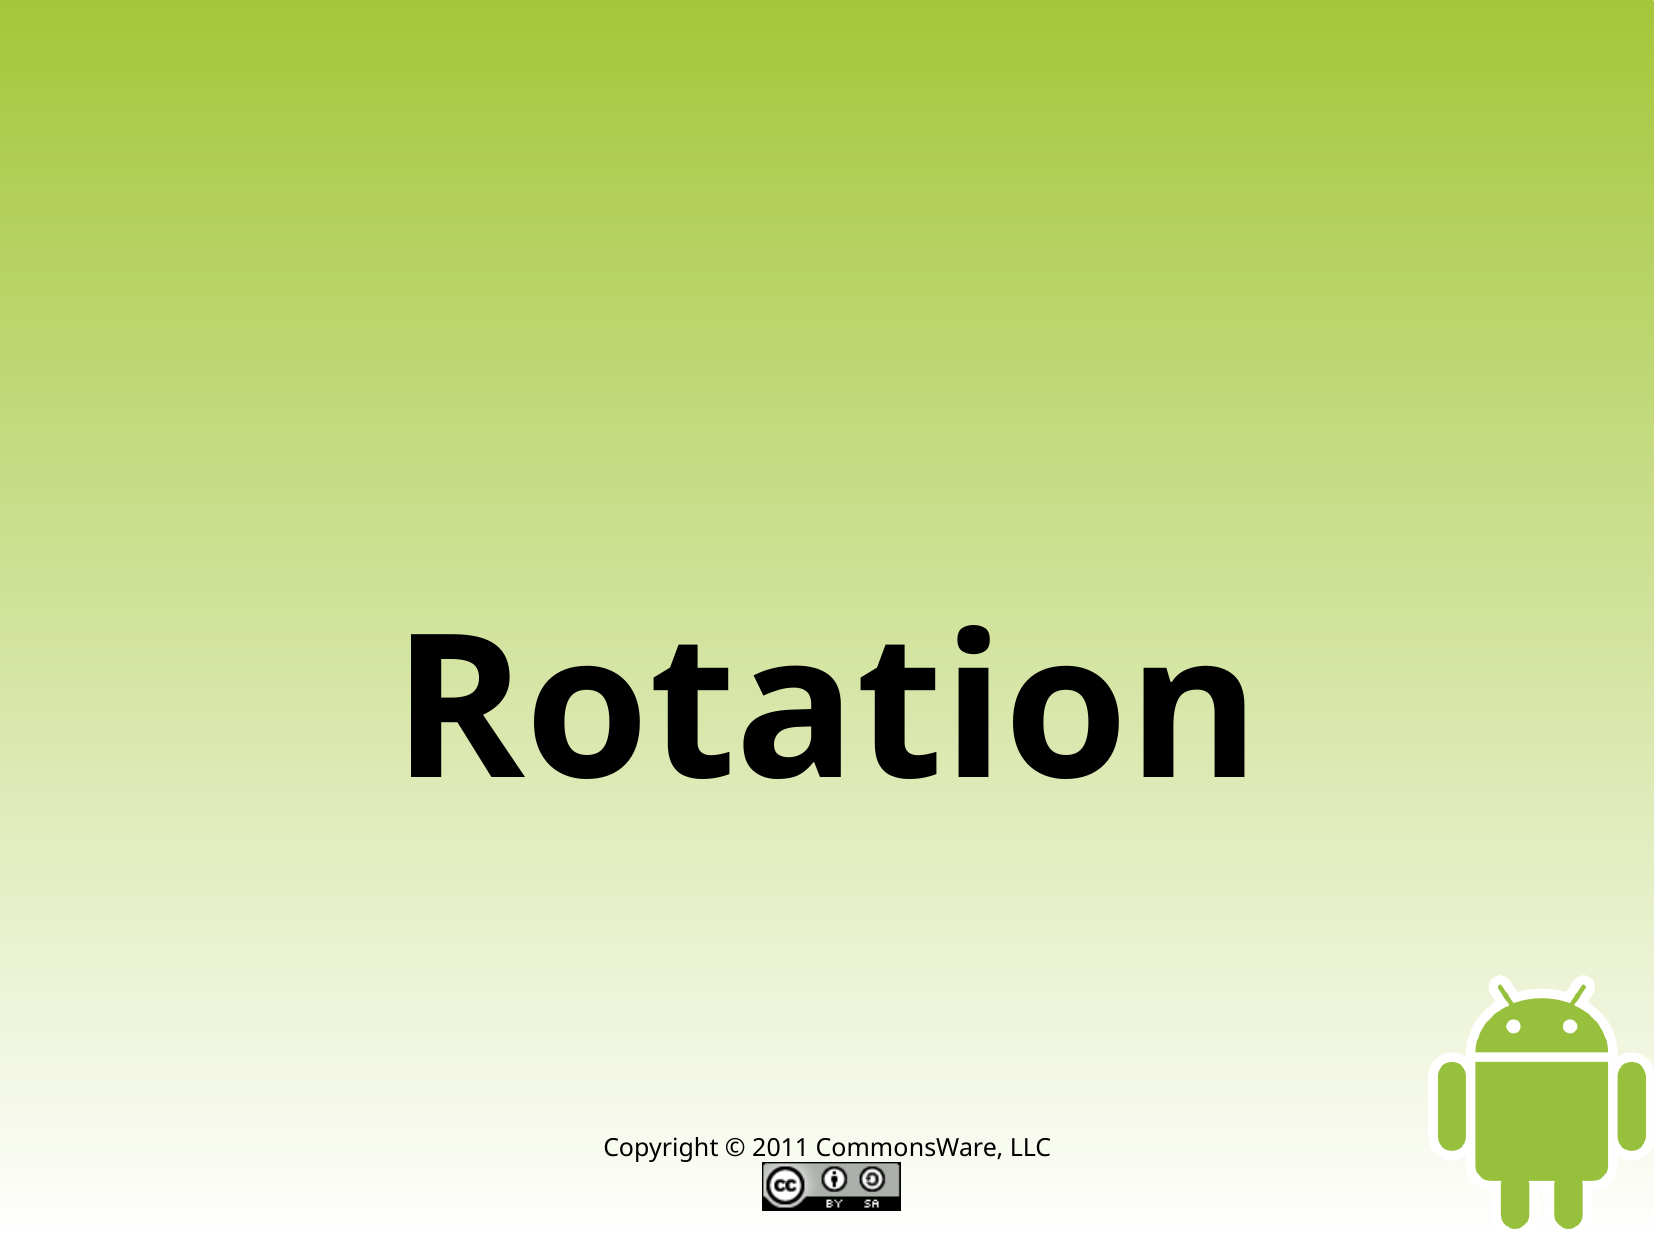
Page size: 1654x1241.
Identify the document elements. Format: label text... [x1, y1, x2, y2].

picture [762, 1162, 901, 1211]
picture [1428, 975, 1654, 1238]
subtitle Rotation [82, 290, 1571, 1109]
